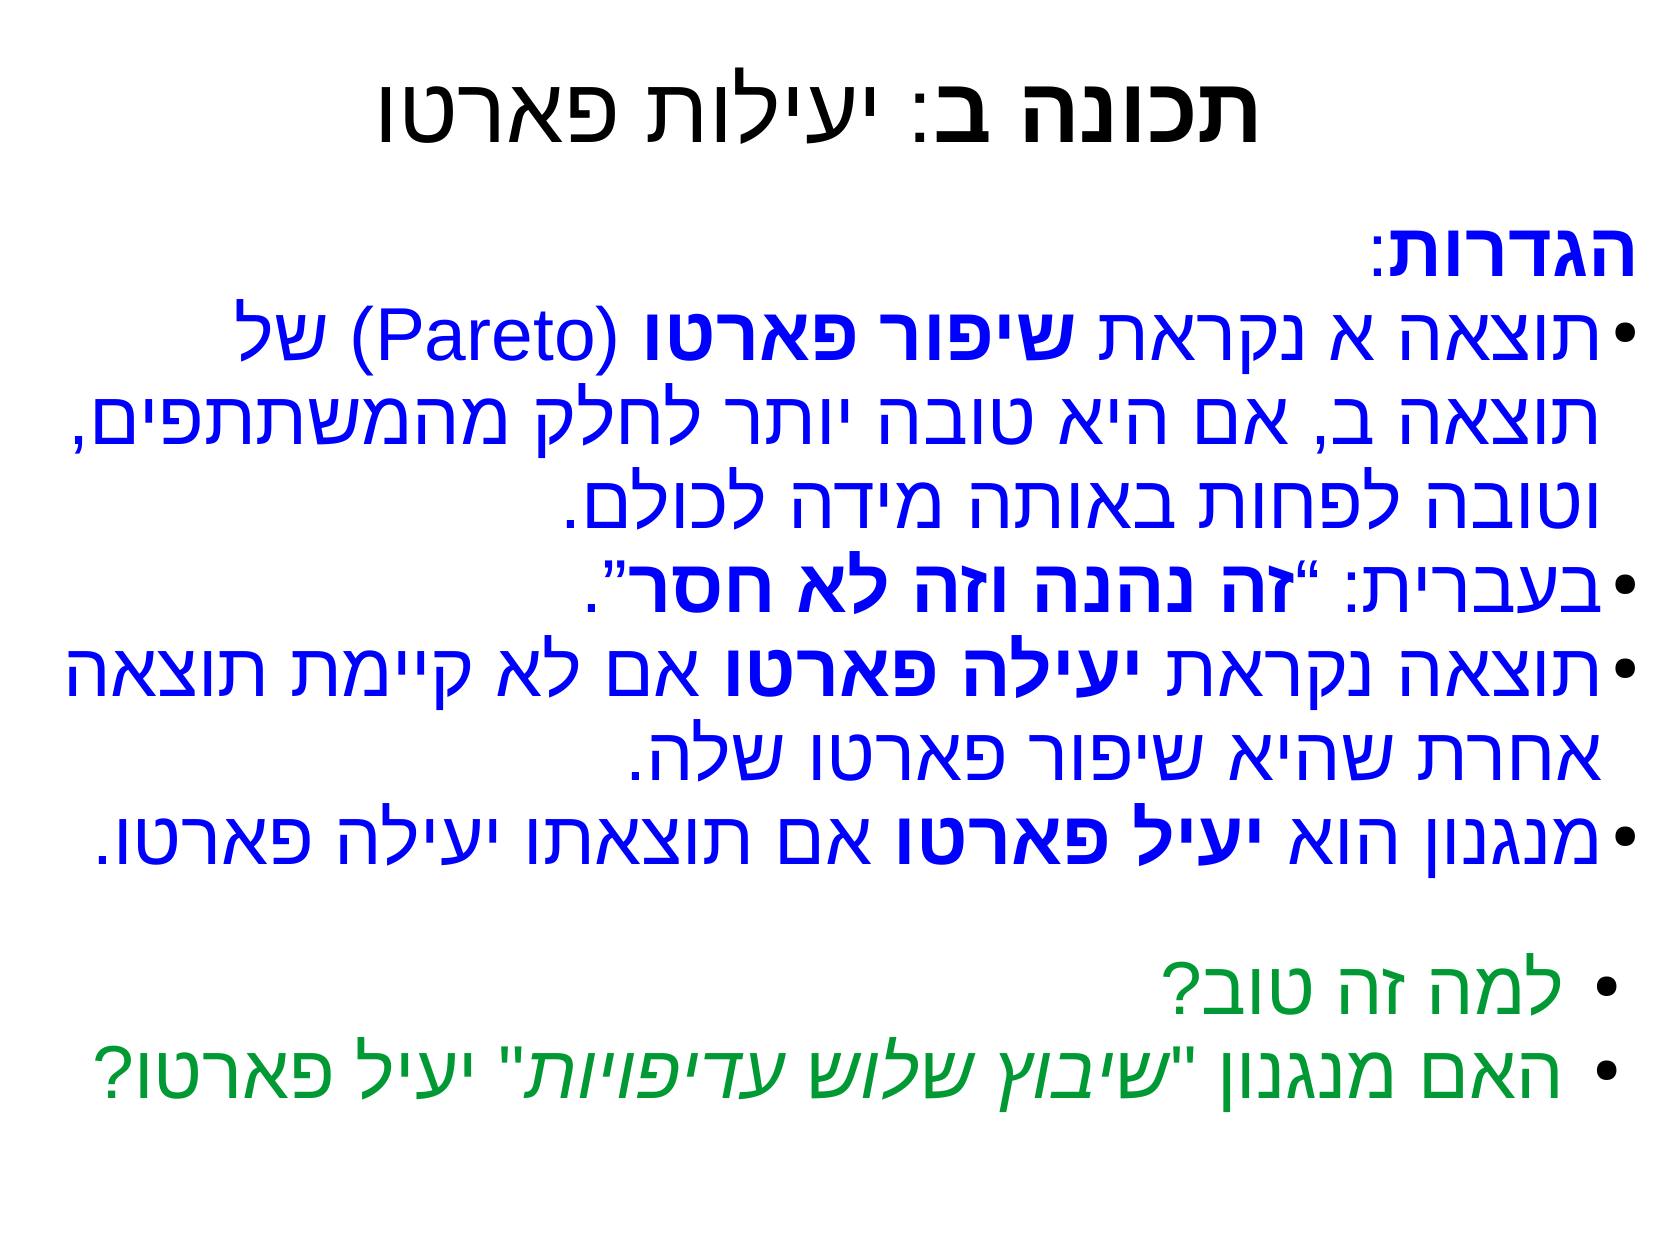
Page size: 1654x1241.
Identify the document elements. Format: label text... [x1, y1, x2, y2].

text_box למה זה טוב? האם מנגנון "שיבוץ שלוש עדיפויות" יעיל פארטו? [0, 855, 1636, 1171]
title תכונה ב: יעילות פארטו [75, 58, 1564, 163]
text_box הגדרות: תוצאה א נקראת שיפור פארטו (Pareto) של תוצאה ב, אם היא טובה יותר לחלק מהמשתתפים, וטובה לפחות באותה מידה לכולם. בעברית: “זה נהנה וזה לא חסר”. תוצאה נקראת יעילה פארטו אם לא קיימת תוצאה אחרת שהיא שיפור פארטו שלה. מנגנון הוא יעיל פארטו אם תוצאתו יעילה פארטו. [18, 201, 1654, 957]
